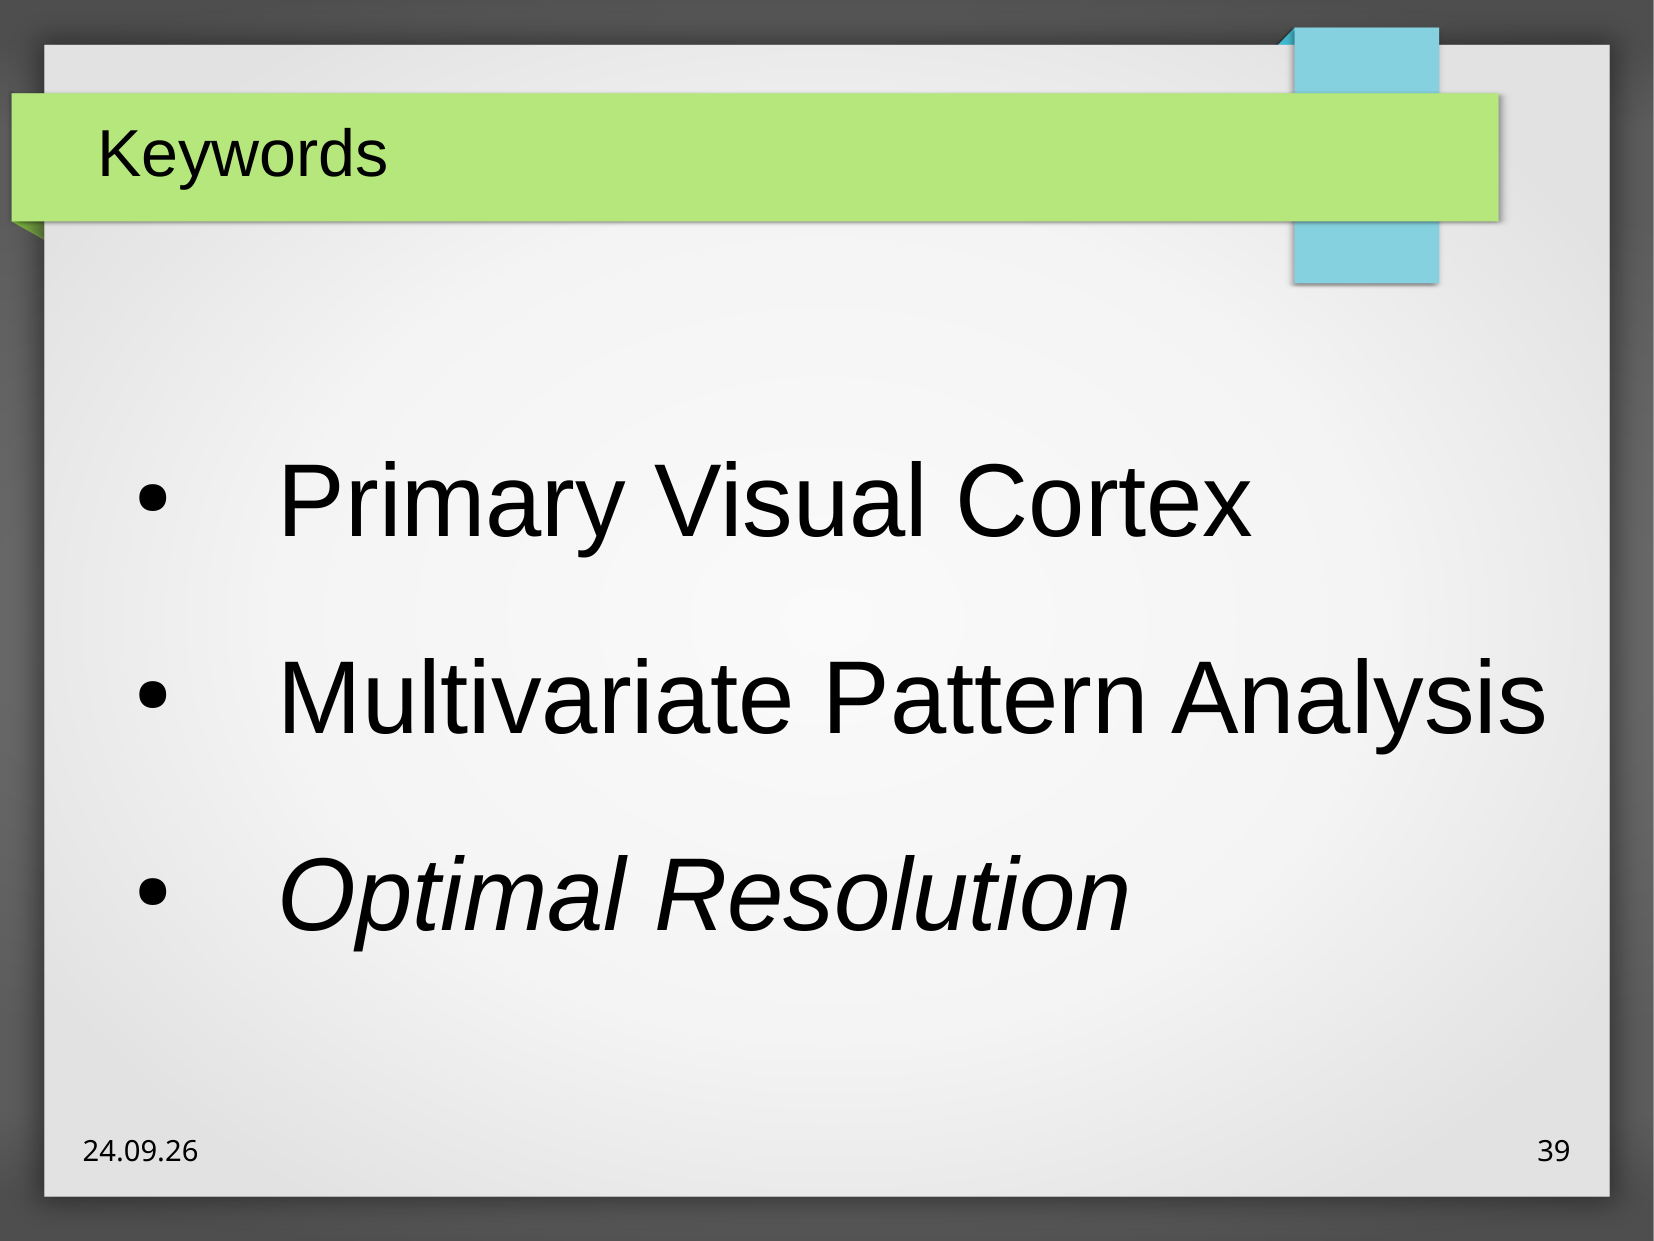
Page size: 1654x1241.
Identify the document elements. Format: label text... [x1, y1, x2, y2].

text_box Keywords [82, 94, 1264, 213]
picture [0, 0, 1654, 1241]
text_box Primary Visual Cortex Multivariate Pattern Analysis Optimal Resolution [71, 435, 1561, 961]
